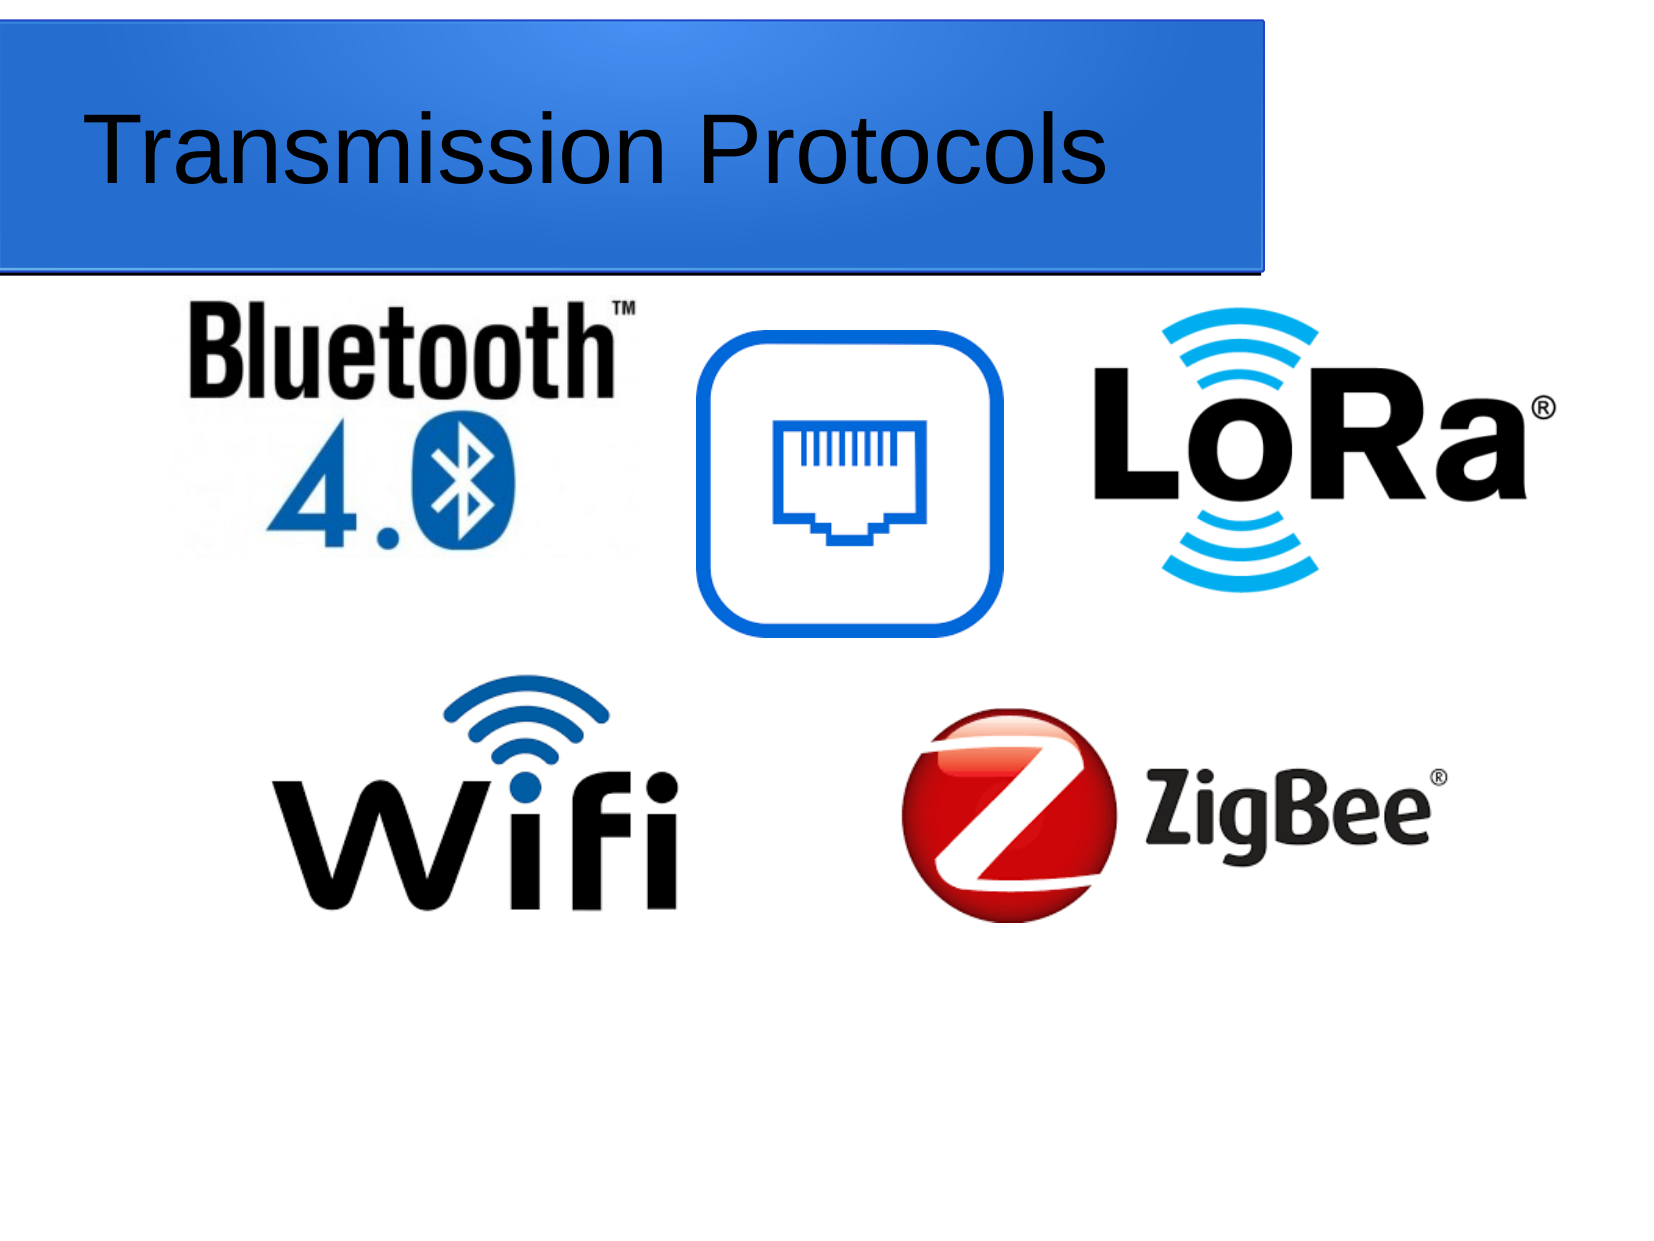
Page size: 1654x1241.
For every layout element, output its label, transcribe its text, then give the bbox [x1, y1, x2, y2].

picture [169, 295, 638, 558]
picture [246, 661, 709, 927]
picture [885, 708, 1463, 923]
picture [696, 330, 1004, 638]
picture [1086, 288, 1571, 615]
title Transmission Protocols [82, 47, 1235, 252]
